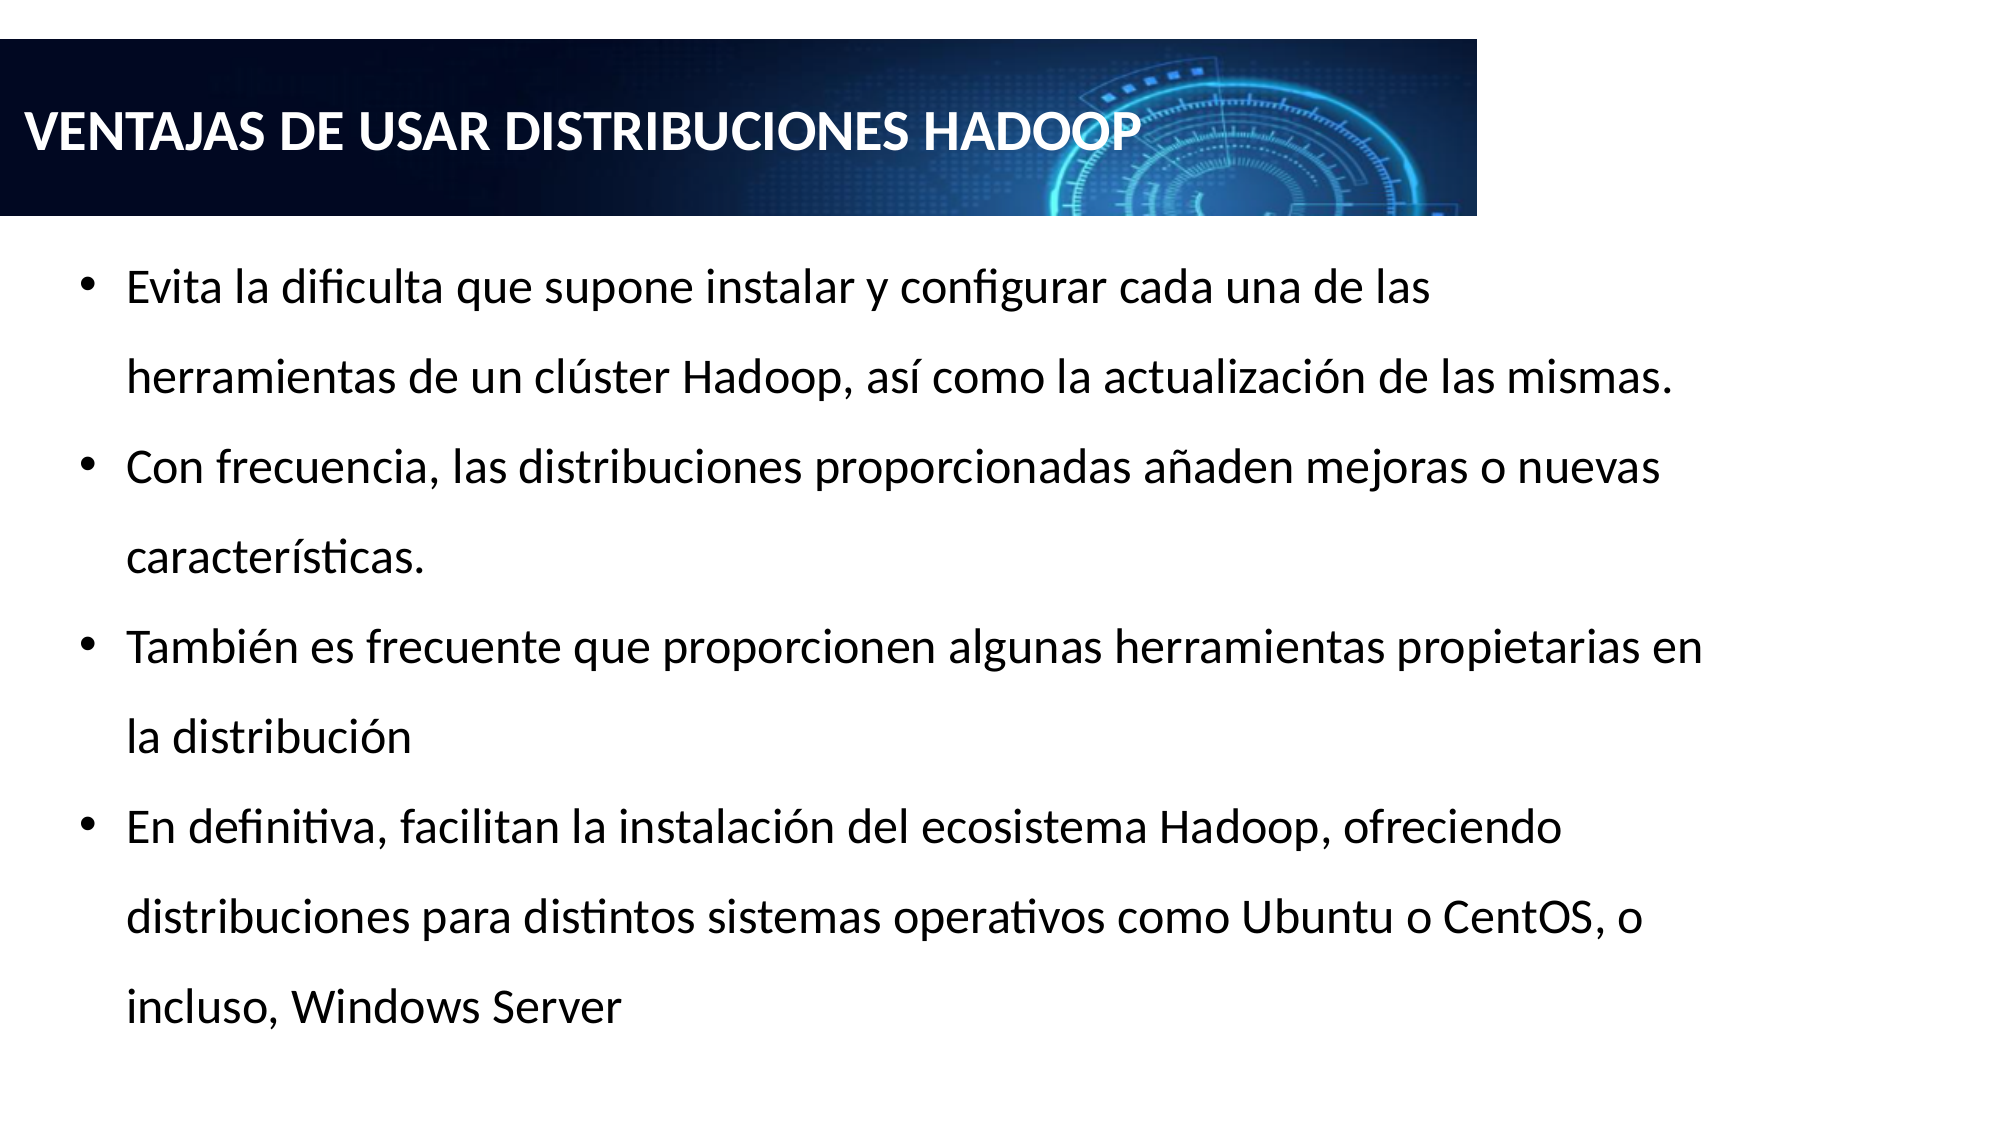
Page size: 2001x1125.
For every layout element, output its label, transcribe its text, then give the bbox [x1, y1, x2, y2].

text_box VENTAJAS DE USAR DISTRIBUCIONES HADOOP [9, 84, 1158, 170]
picture [0, 39, 1477, 216]
text_box Evita la dificulta que supone instalar y configurar cada una de las herramientas de un clúster Hadoop, así como la actualización de las mismas. Con frecuencia, las distribuciones proporcionadas añaden mejoras o nuevas características. También es frecuente que proporcionen algunas herramientas propietarias en la distribución En definitiva, facilitan la instalación del ecosistema Hadoop, ofreciendo distribuciones para distintos sistemas operativos como Ubuntu o CentOS, o incluso, Windows Server [64, 215, 1724, 1041]
